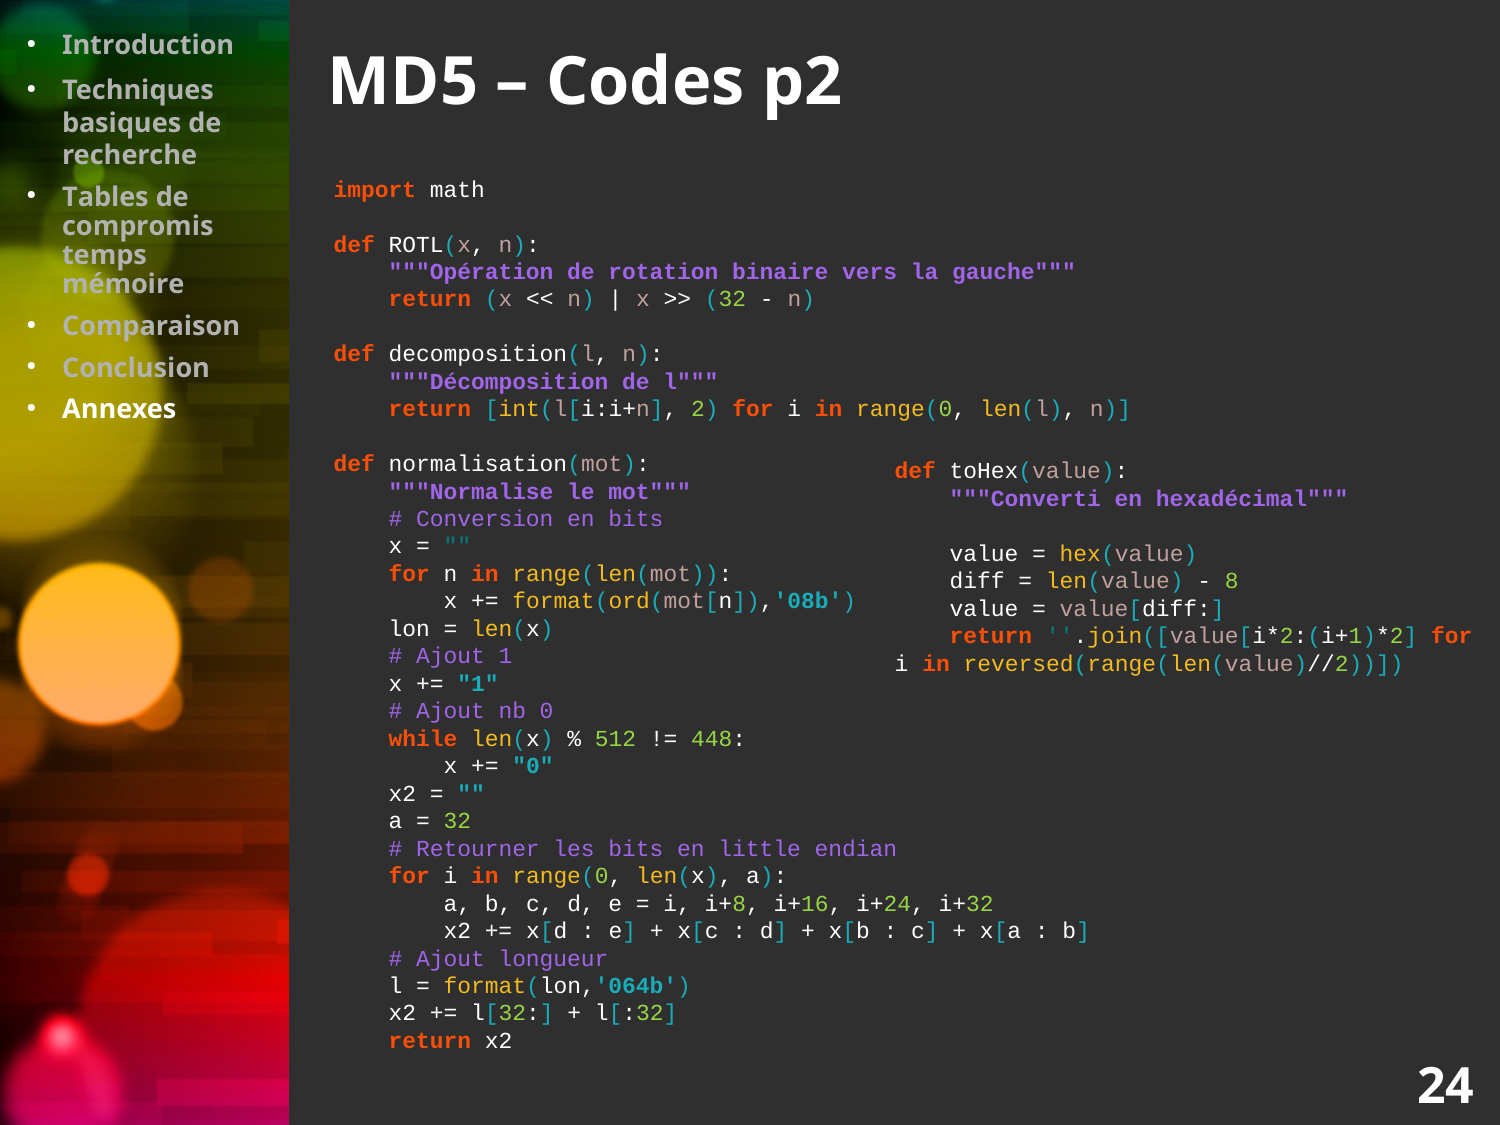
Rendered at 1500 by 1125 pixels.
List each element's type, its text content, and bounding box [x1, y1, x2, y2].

text_box [289, 0, 1500, 1125]
text_box <numéro> [1417, 1054, 1500, 1109]
text_box import math def ROTL(x, n): """Opération de rotation binaire vers la gauche""" return (x << n) | x >> (32 - n) def decomposition(l, n): """Décomposition de l""" return [int(l[i:i+n], 2) for i in range(0, len(l), n)] def normalisation(mot): """Normalise le mot""" # Conversion en bits x = "" for n in range(len(mot)): x += format(ord(mot[n]),'08b') lon = len(x) # Ajout 1 x += "1" # Ajout nb 0 while len(x) % 512 != 448: x += "0" x2 = "" a = 32 # Retourner les bits en little endian for i in range(0, len(x), a): a, b, c, d, e = i, i+8, i+16, i+24, i+32 x2 += x[d : e] + x[c : d] + x[b : c] + x[a : b] # Ajout longueur l = format(lon,'064b') x2 += l[32:] + l[:32] return x2 [318, 166, 1199, 1117]
title MD5 – Codes p2 [312, 19, 1471, 138]
picture [0, 0, 289, 1125]
text_box def toHex(value): """Converti en hexadécimal""" value = hex(value) diff = len(value) - 8 value = value[diff:] return ''.join([value[i*2:(i+1)*2] for i in reversed(range(len(value)//2))]) [879, 448, 1500, 741]
text_box Introduction Techniques basiques de recherche Tables de compromis temps mémoire Comparaison Conclusion Annexes [11, 23, 284, 449]
